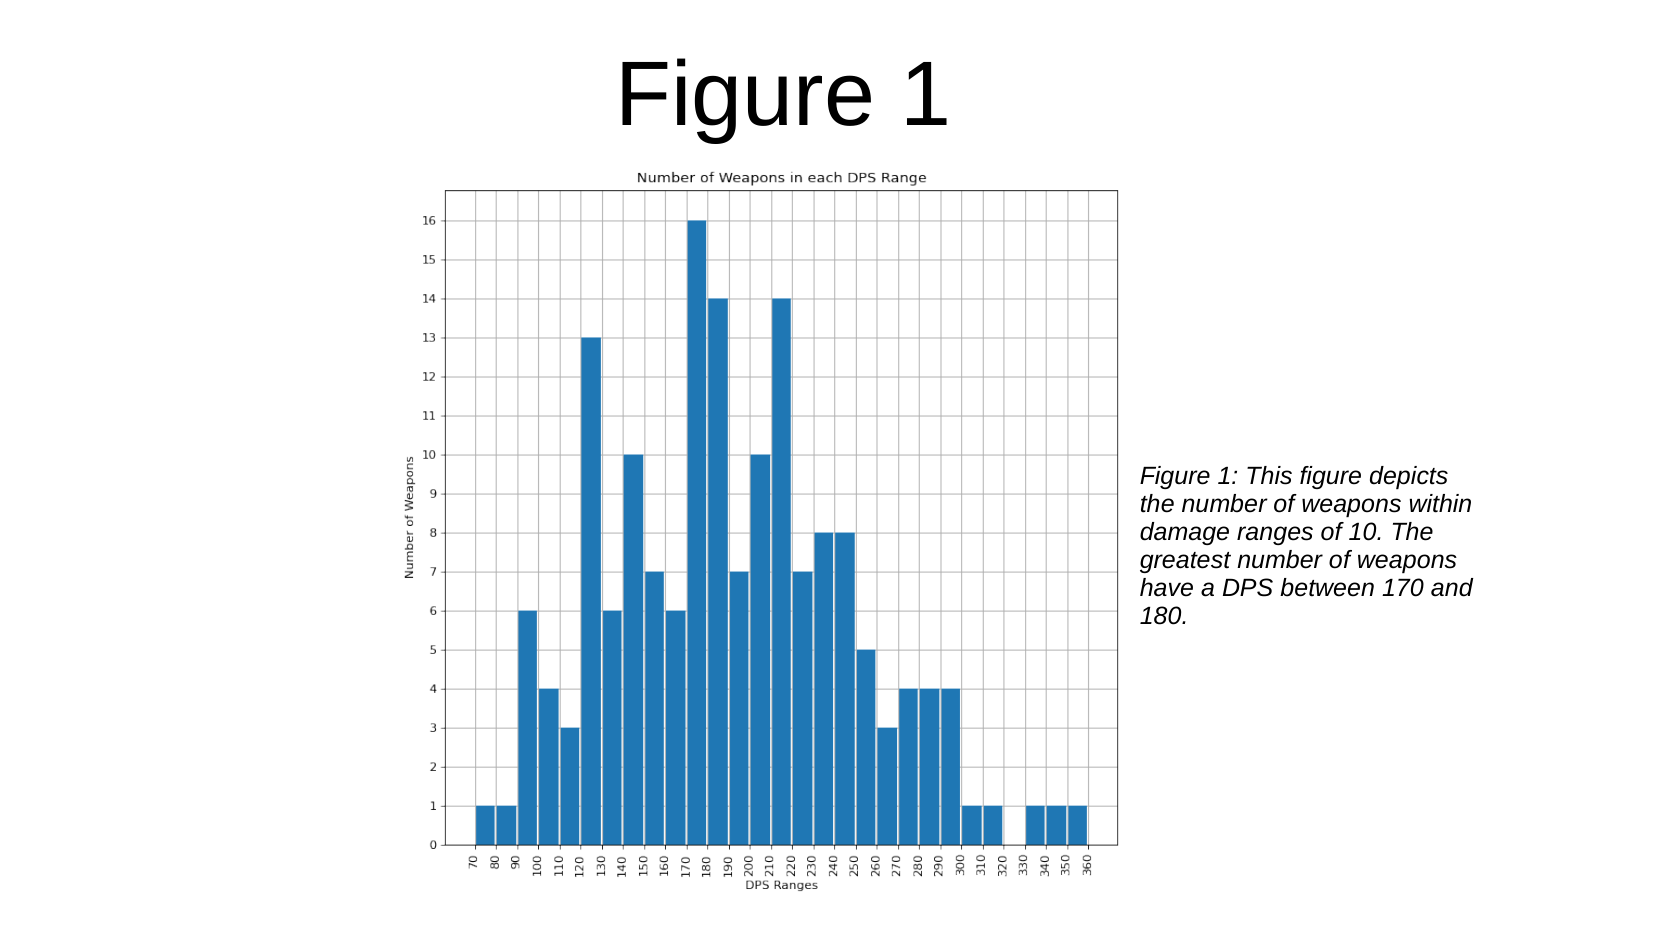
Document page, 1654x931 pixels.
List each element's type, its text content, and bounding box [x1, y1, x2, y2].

text_box Figure 1: This figure depicts the number of weapons within damage ranges of 10. The greatest number of weapons have a DPS between 170 and 180. [1125, 454, 1501, 638]
picture [397, 163, 1126, 901]
title Figure 1 [337, 37, 1230, 151]
